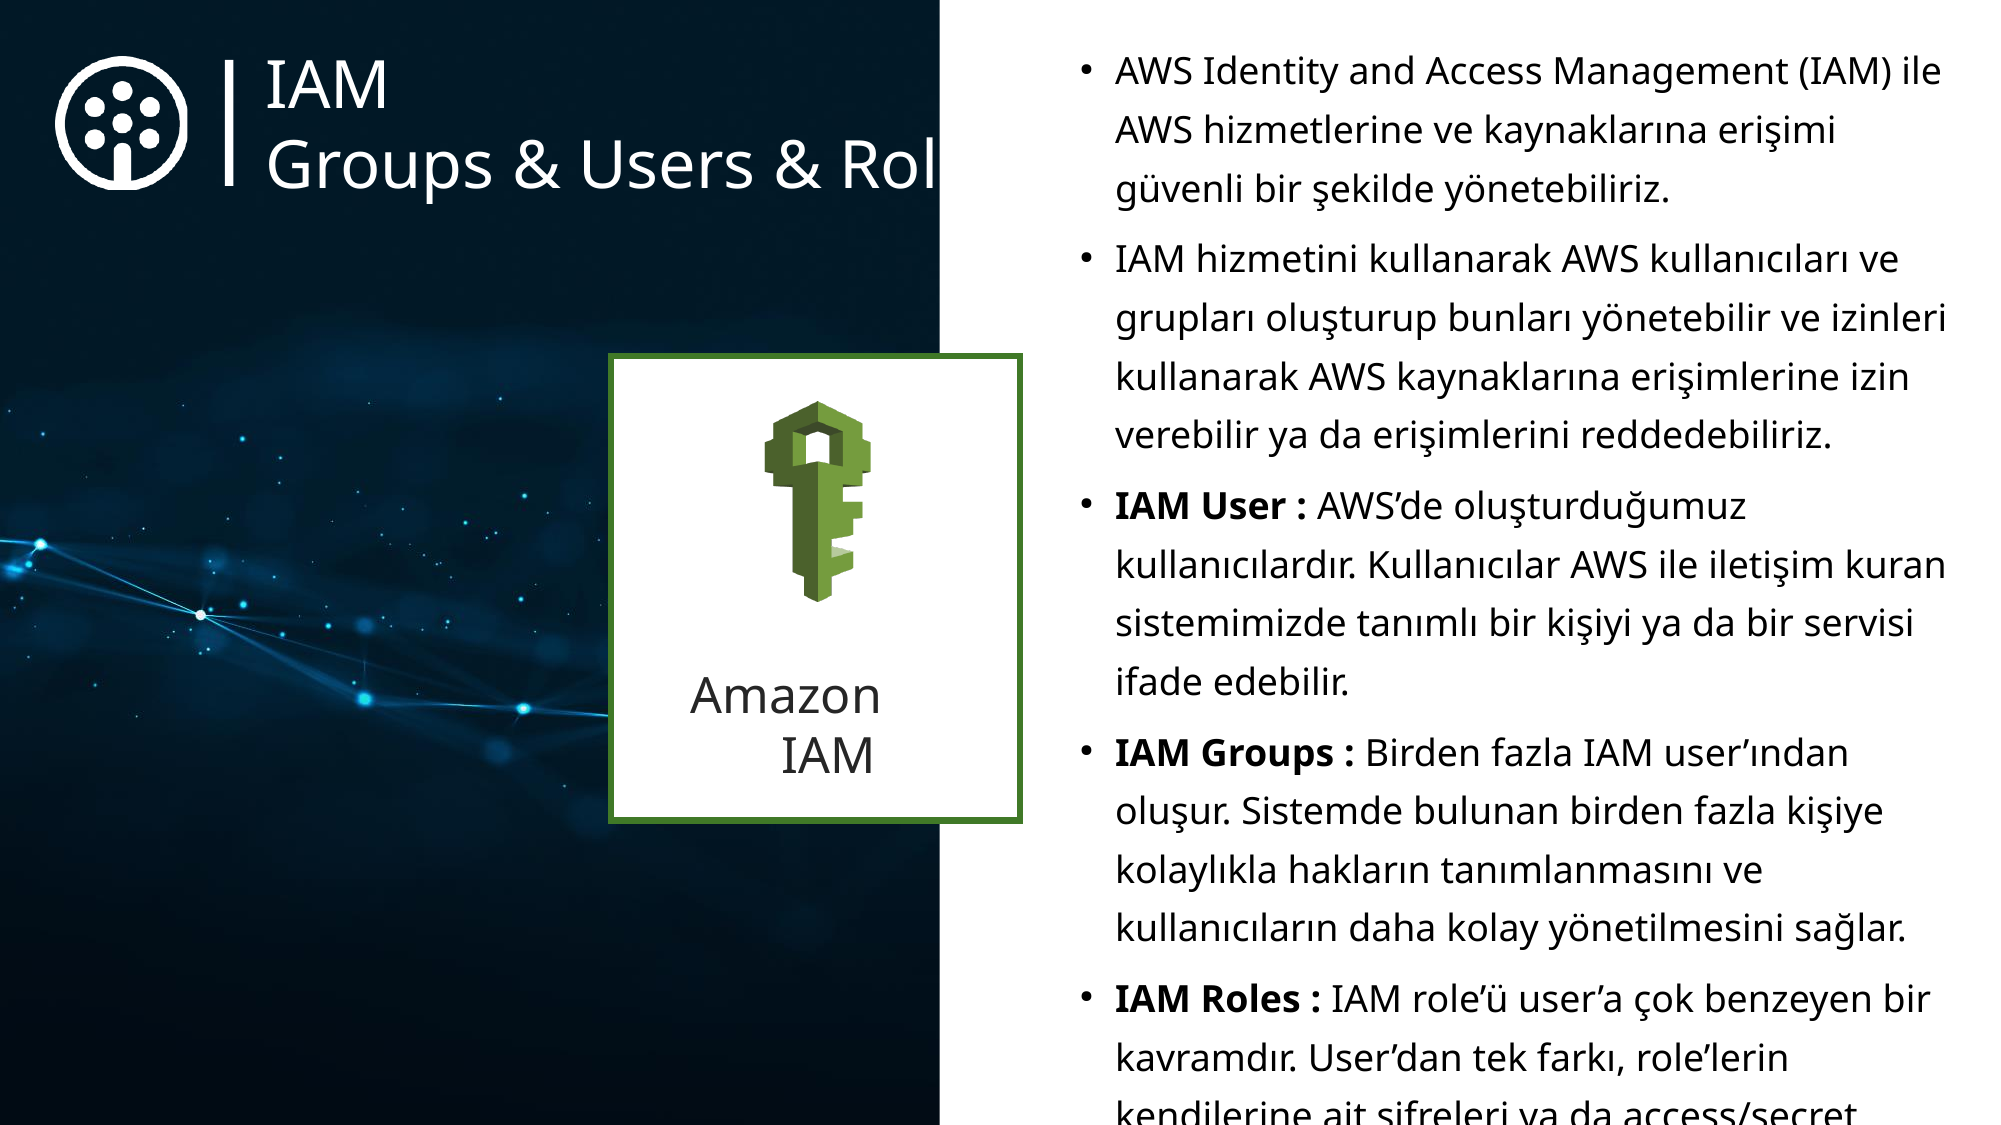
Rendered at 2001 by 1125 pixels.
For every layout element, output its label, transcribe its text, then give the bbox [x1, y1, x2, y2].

text_box [1437, 1111, 1447, 1117]
text_box AWS Identity and Access Management (IAM) ile AWS hizmetlerine ve kaynaklarına erişimi güvenli bir şekilde yönetebiliriz. IAM hizmetini kullanarak AWS kullanıcıları ve grupları oluşturup bunları yönetebilir ve izinleri kullanarak AWS kaynaklarına erişimlerine izin verebilir ya da erişimlerini reddedebiliriz. IAM User : AWS’de oluşturduğumuz kullanıcılardır. Kullanıcılar AWS ile iletişim kuran sistemimizde tanımlı bir kişiyi ya da bir servisi ifade edebilir. IAM Groups : Birden fazla IAM user’ından oluşur. Sistemde bulunan birden fazla kişiye kolaylıkla hakların tanımlanmasını ve kullanıcıların daha kolay yönetilmesini sağlar. IAM Roles : IAM role’ü user’a çok benzeyen bir kavramdır. User’dan tek farkı, role’lerin kendilerine ait şifreleri ya da access/secret key’lerinin olmamasıdır. [1065, 29, 1966, 1054]
text_box [1627, 1119, 1637, 1125]
picture [764, 401, 871, 602]
text_box [1828, 1111, 1838, 1117]
text_box [1468, 1111, 1478, 1117]
text_box [1685, 1111, 1695, 1117]
text_box IAM Groups & Users & Roles [250, 34, 939, 210]
text_box [1227, 1111, 1237, 1117]
text_box [1184, 1111, 1196, 1125]
text_box [1543, 1119, 1553, 1125]
text_box [1162, 1111, 1173, 1125]
text_box [610, 0, 2000, 1125]
text_box [1274, 1111, 1285, 1125]
text_box [224, 59, 234, 186]
text_box [1327, 1119, 1337, 1125]
text_box [1597, 1119, 1607, 1125]
text_box [1774, 1111, 1784, 1117]
text_box [1297, 1111, 1307, 1117]
picture [0, 0, 939, 1125]
text_box Amazon IAM [690, 603, 919, 737]
text_box [1141, 1111, 1151, 1117]
text_box [1574, 1111, 1586, 1125]
